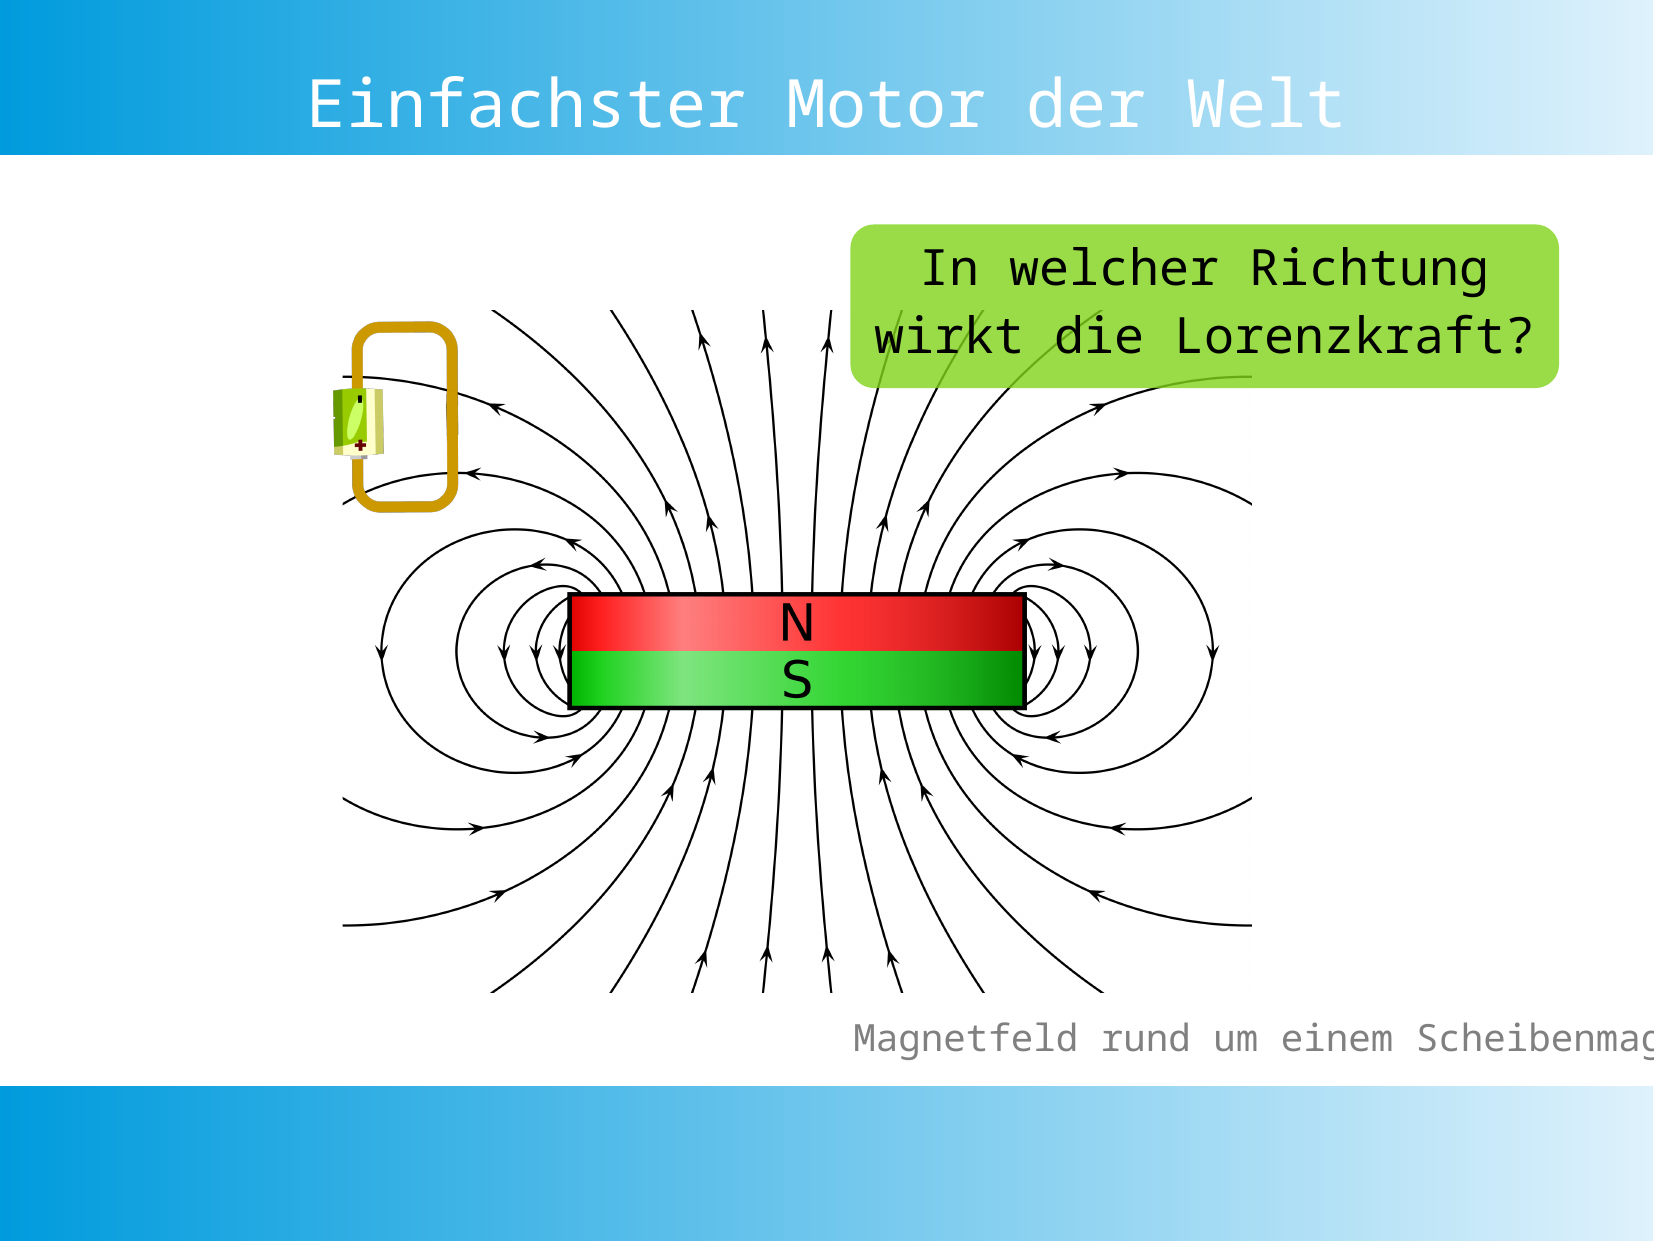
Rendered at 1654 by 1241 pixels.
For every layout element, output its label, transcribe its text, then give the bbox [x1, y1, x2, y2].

picture [318, 295, 1252, 993]
text_box In welcher Richtung wirkt die Lorenzkraft? [850, 224, 1560, 389]
title Einfachster Motor der Welt [82, 49, 1571, 155]
text_box Magnetfeld rund um einem Scheibenmagnet [838, 1003, 1654, 1139]
